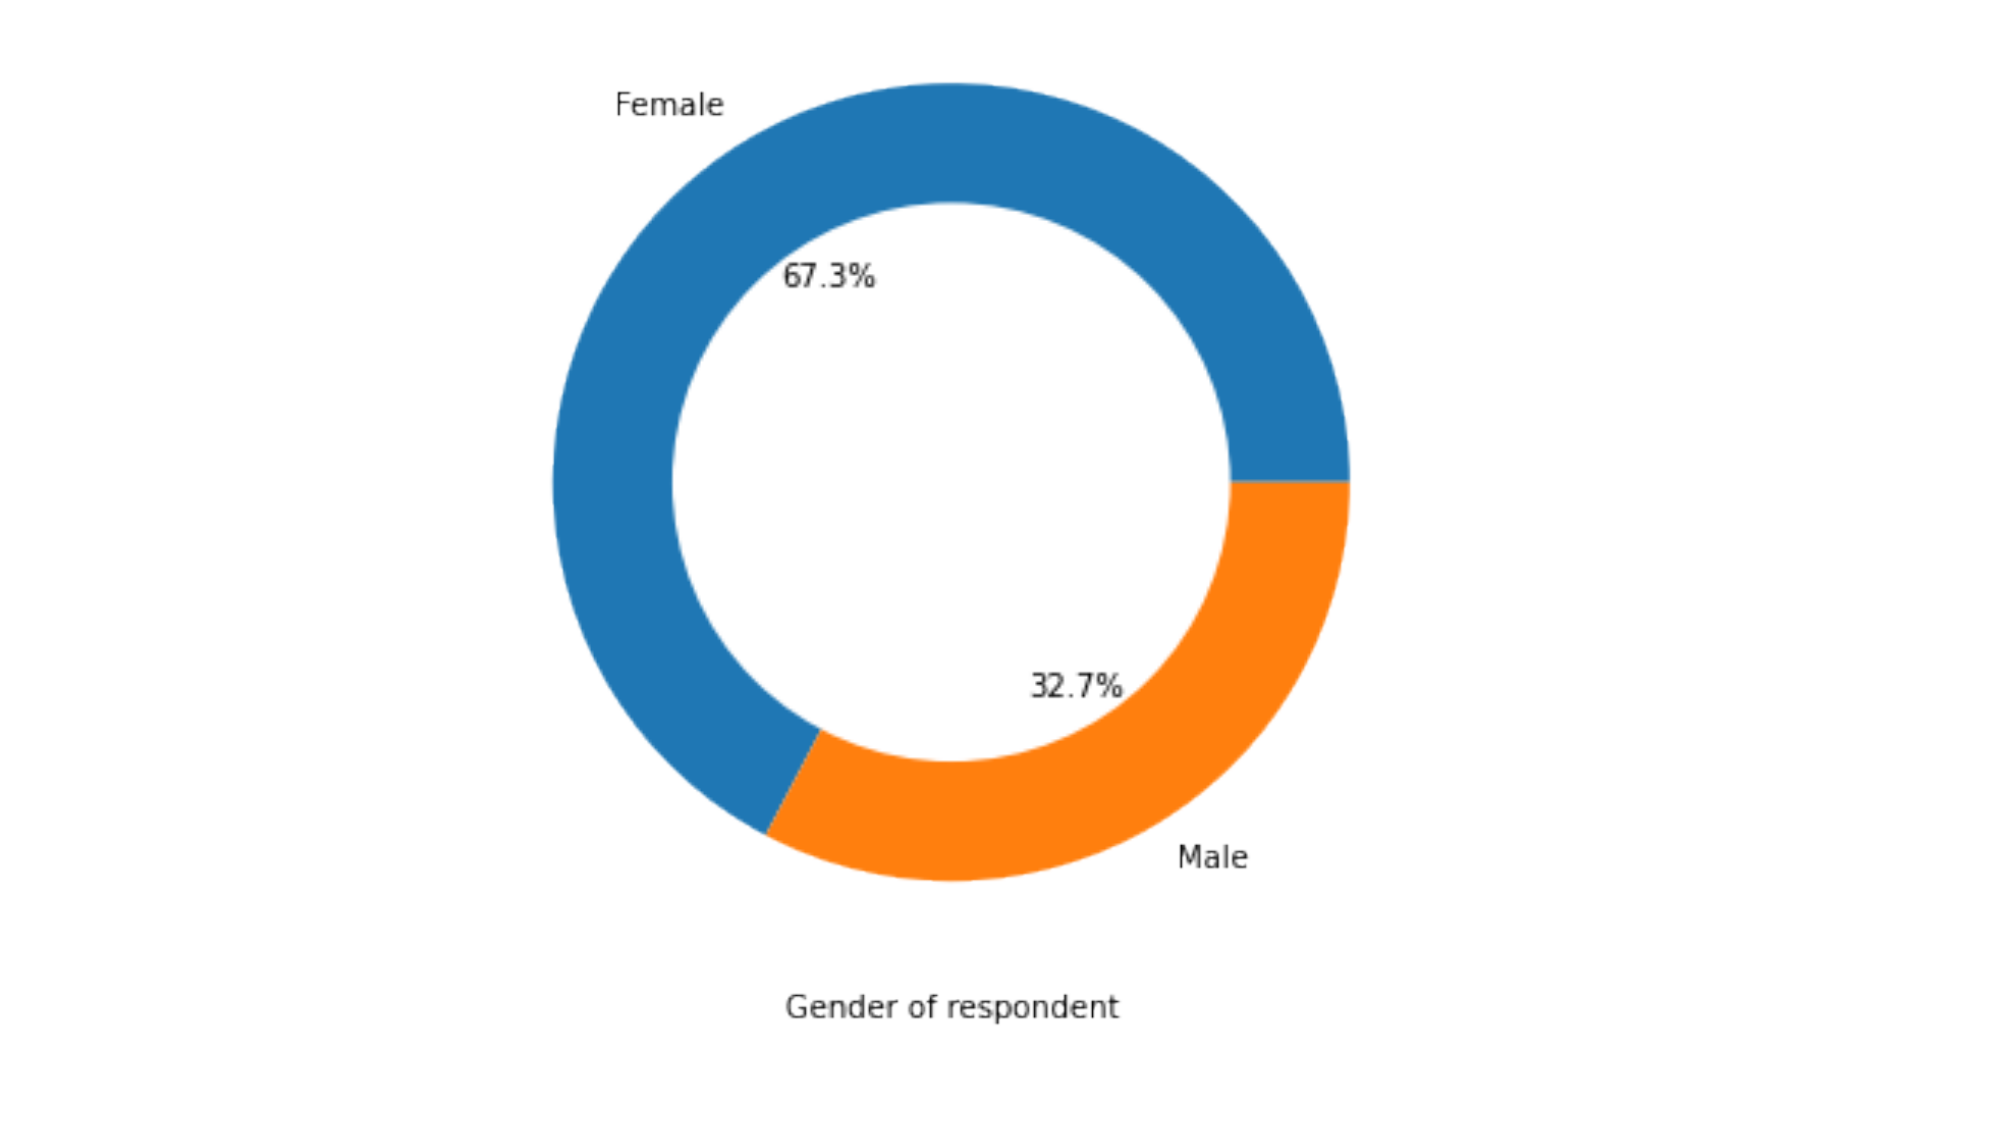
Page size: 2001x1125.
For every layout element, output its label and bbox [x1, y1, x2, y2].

picture [432, 0, 1471, 1047]
